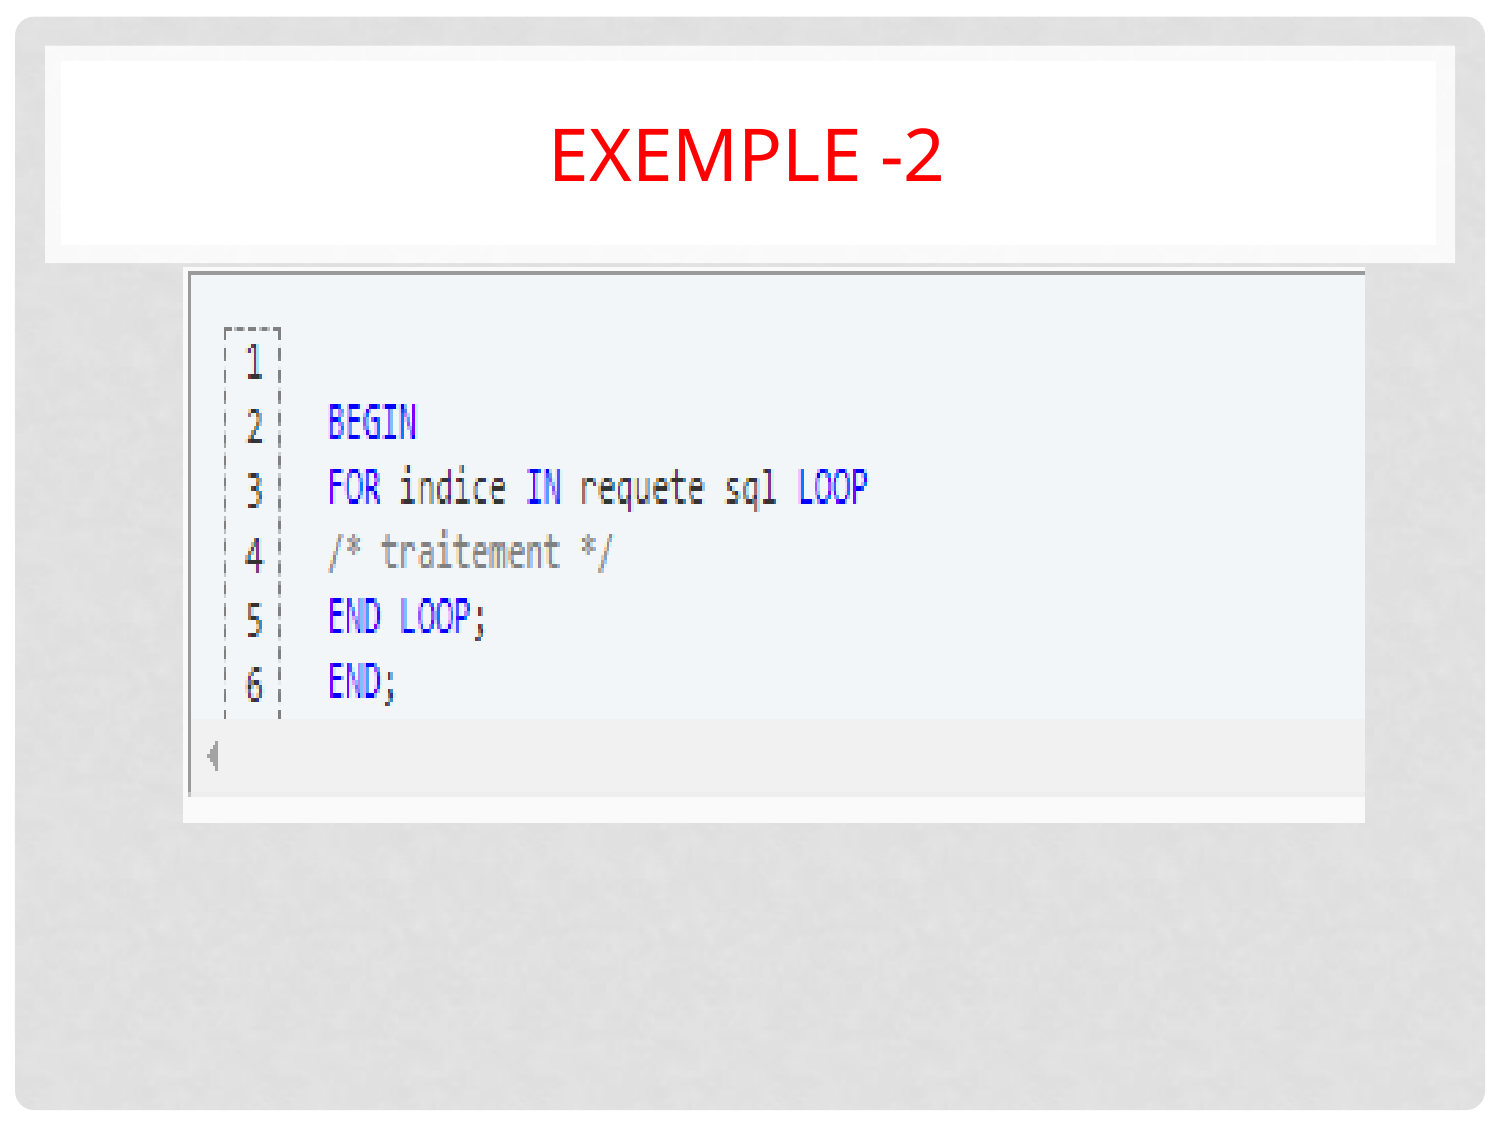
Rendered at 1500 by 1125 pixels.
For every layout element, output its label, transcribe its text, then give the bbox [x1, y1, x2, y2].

title Exemple -2 [69, 66, 1426, 238]
picture [183, 267, 1365, 823]
